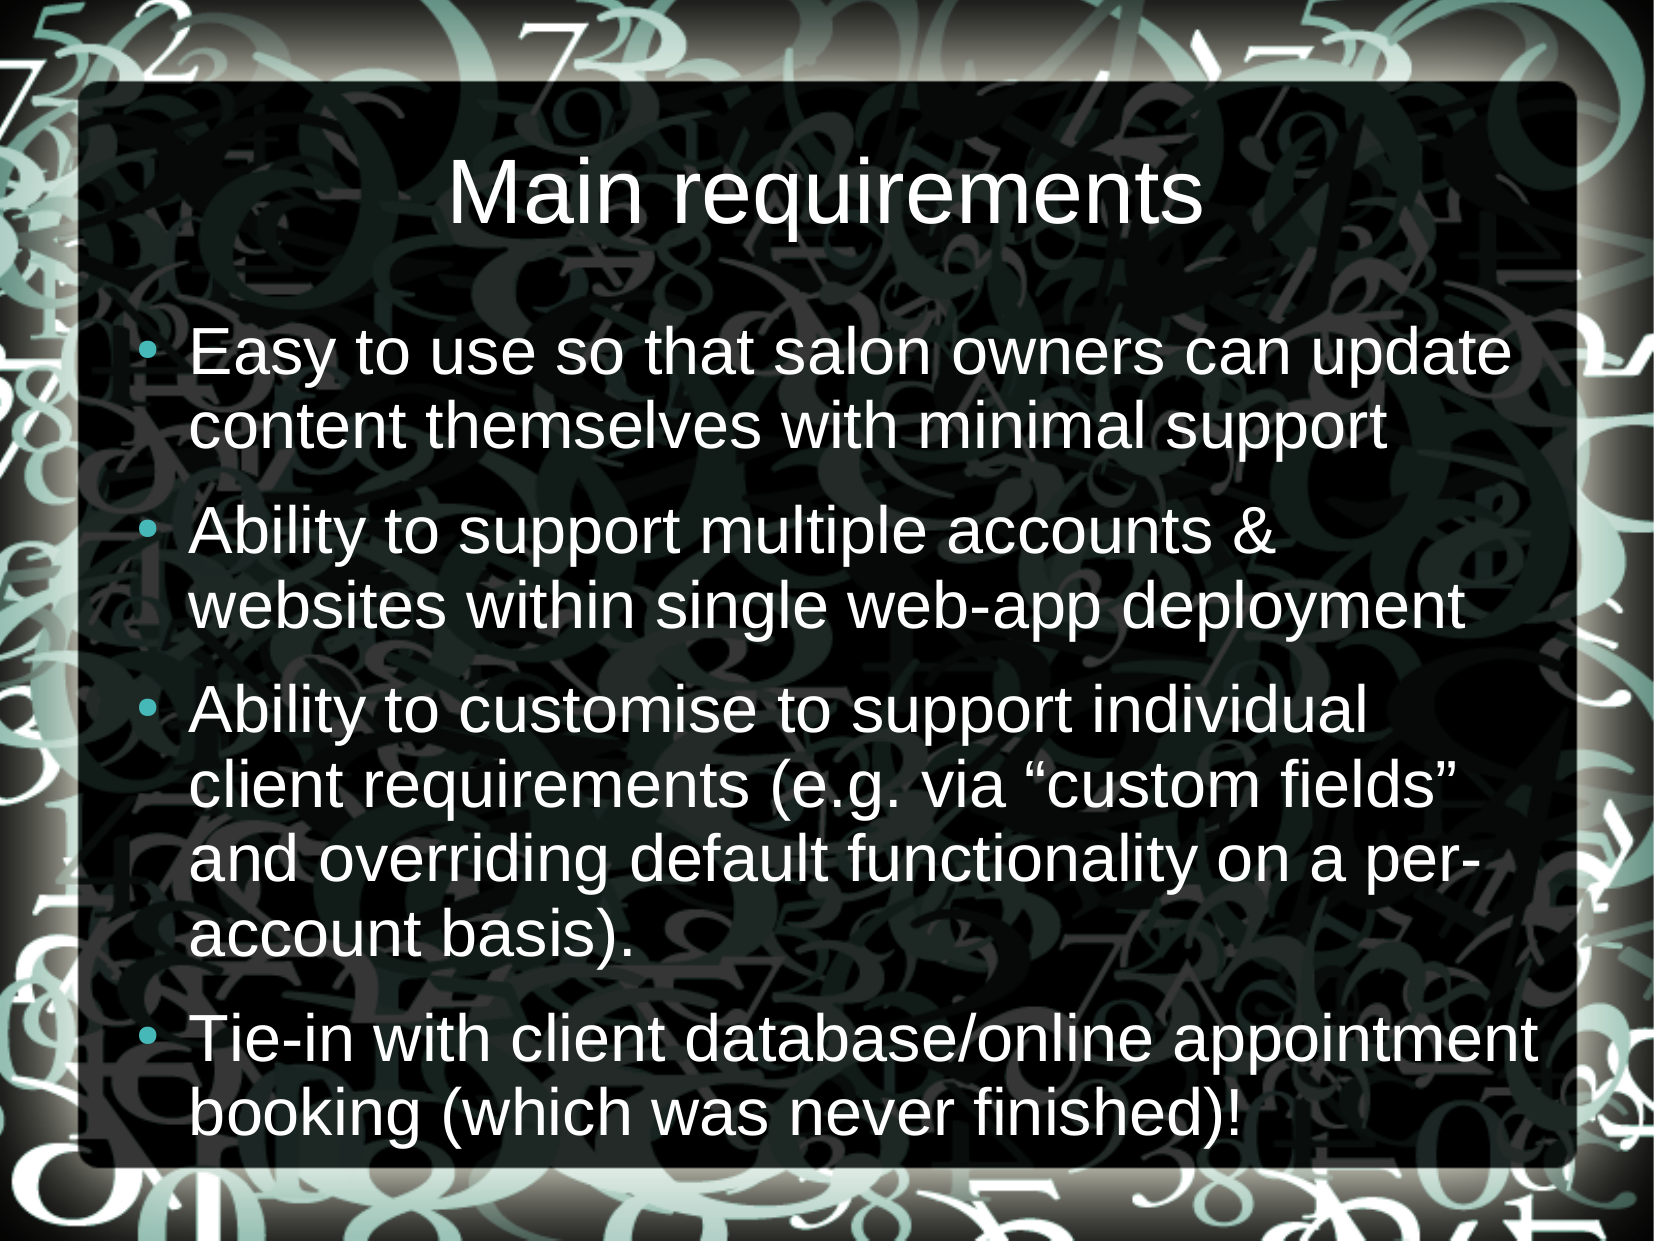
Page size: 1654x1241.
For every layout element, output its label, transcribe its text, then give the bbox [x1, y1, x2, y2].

title Main requirements [82, 88, 1571, 296]
list Easy to use so that salon owners can update content themselves with minimal support Ability to support multiple accounts & websites within single web-app deployment Ability to customise to support individual client requirements (e.g. via “custom fields” and overriding default functionality on a per-account basis). Tie-in with client database/online appointment booking (which was never finished)! [118, 313, 1542, 1148]
picture [0, 0, 1654, 1241]
